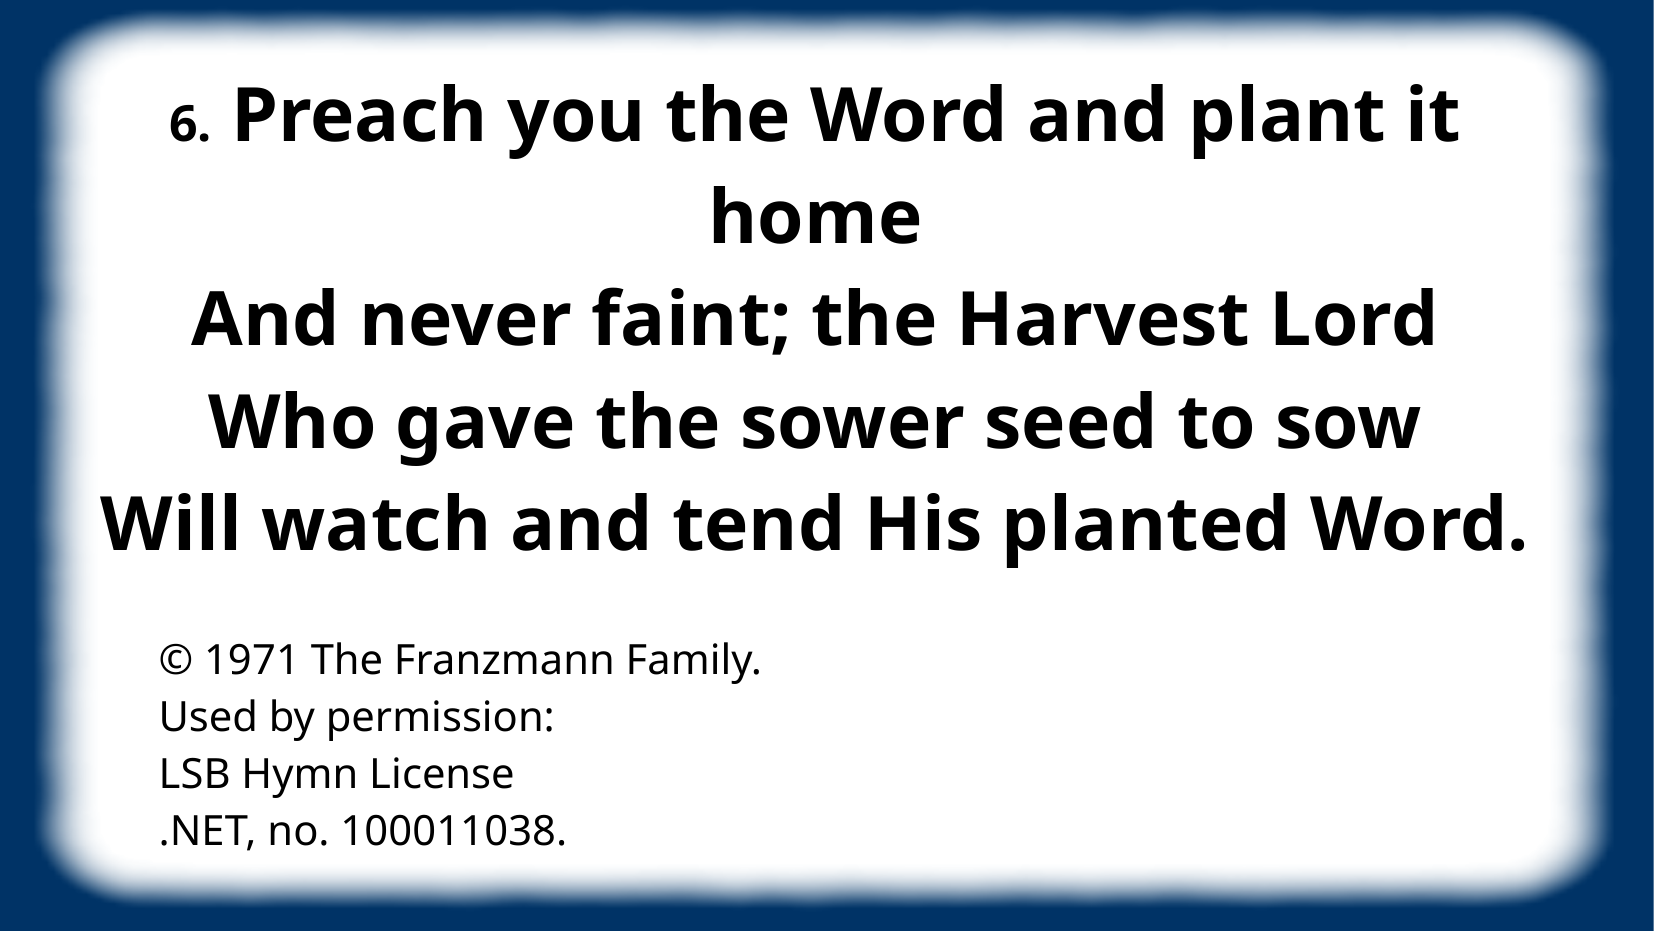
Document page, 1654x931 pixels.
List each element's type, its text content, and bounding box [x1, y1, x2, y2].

text_box 6. Preach you the Word and plant it home And never faint; the Harvest Lord Who gave the sower seed to sow Will watch and tend His planted Word. © 1971 The Franzmann Family. Used by permission: LSB Hymn License .NET, no. 100011038. [71, 53, 1561, 799]
picture [0, 0, 1654, 931]
